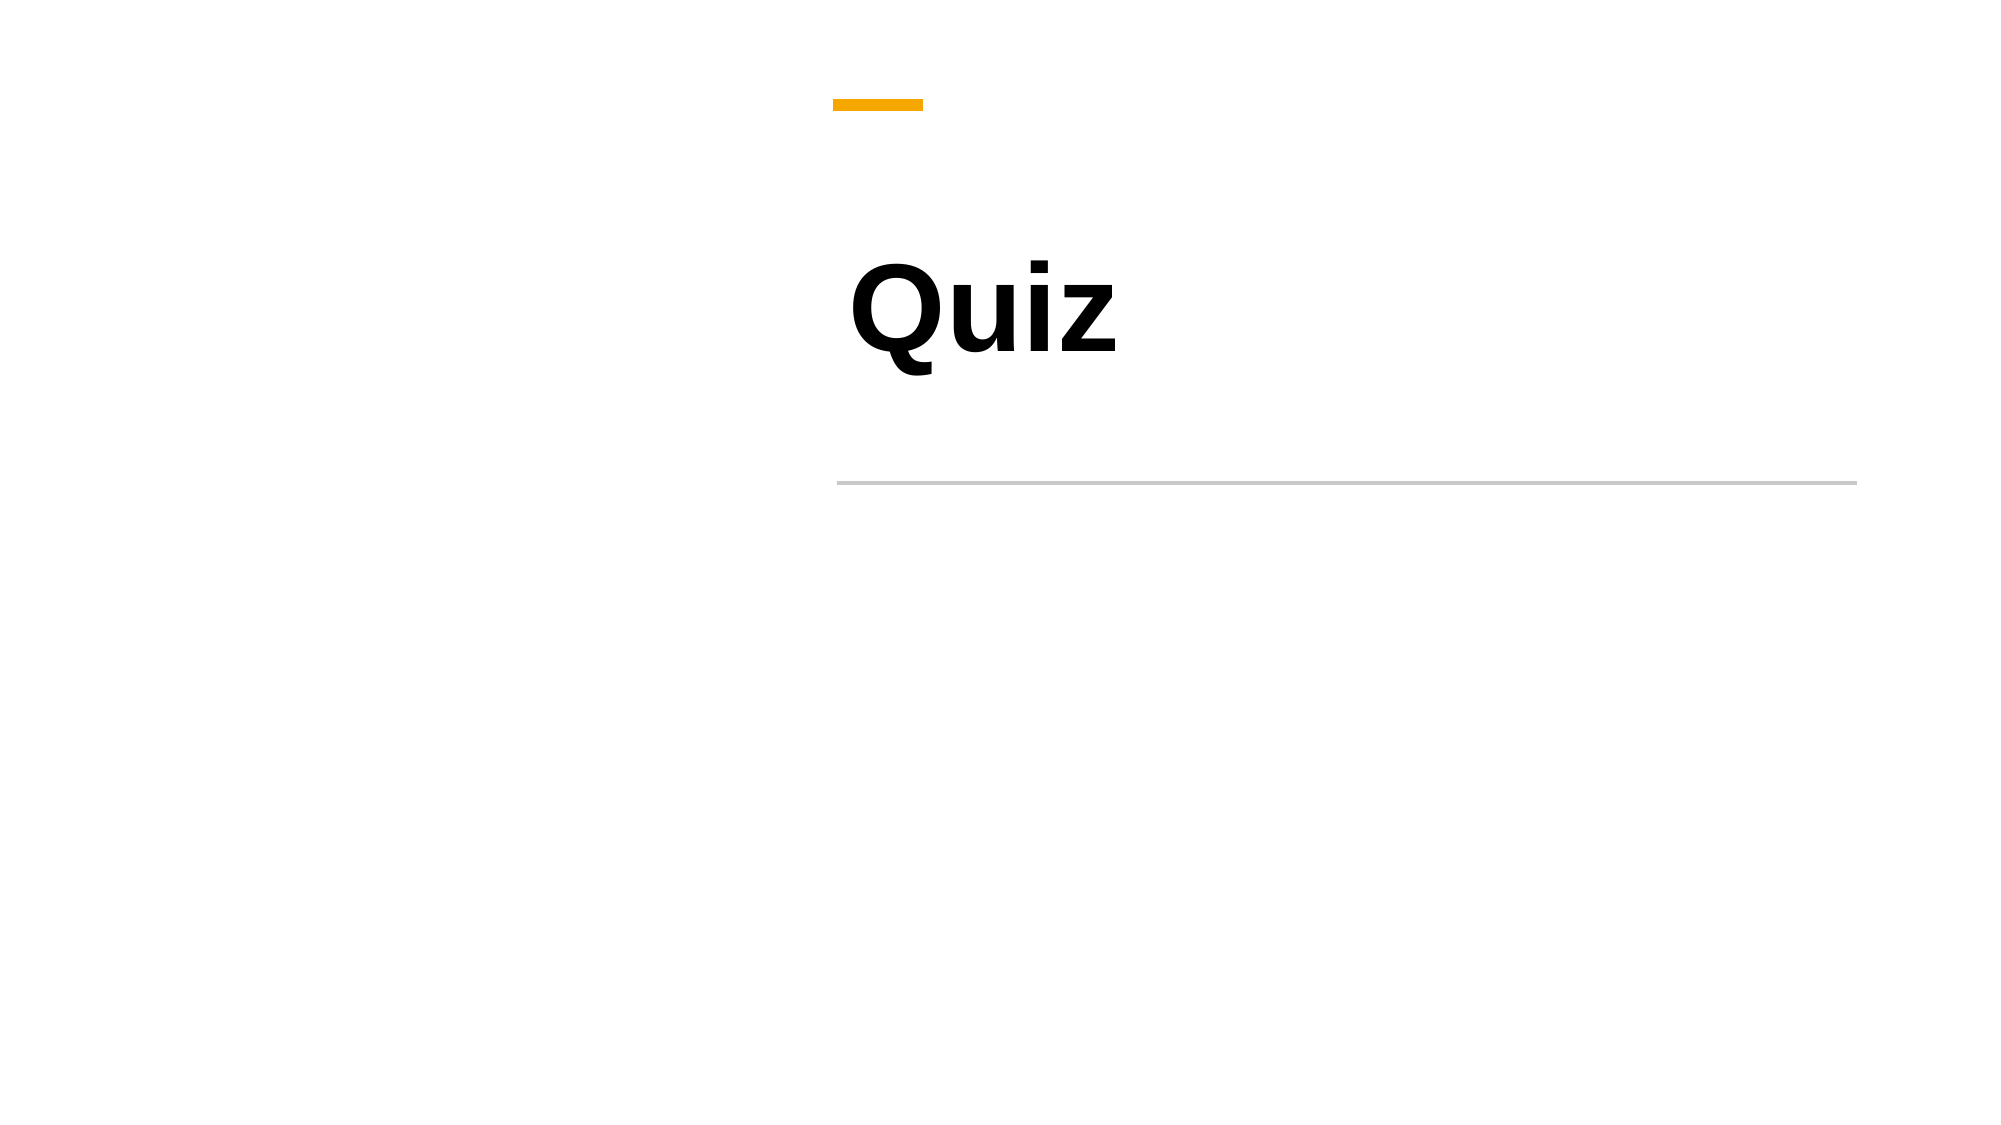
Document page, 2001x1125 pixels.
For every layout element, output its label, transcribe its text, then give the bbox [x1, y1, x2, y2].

title Quiz [833, 176, 1863, 386]
